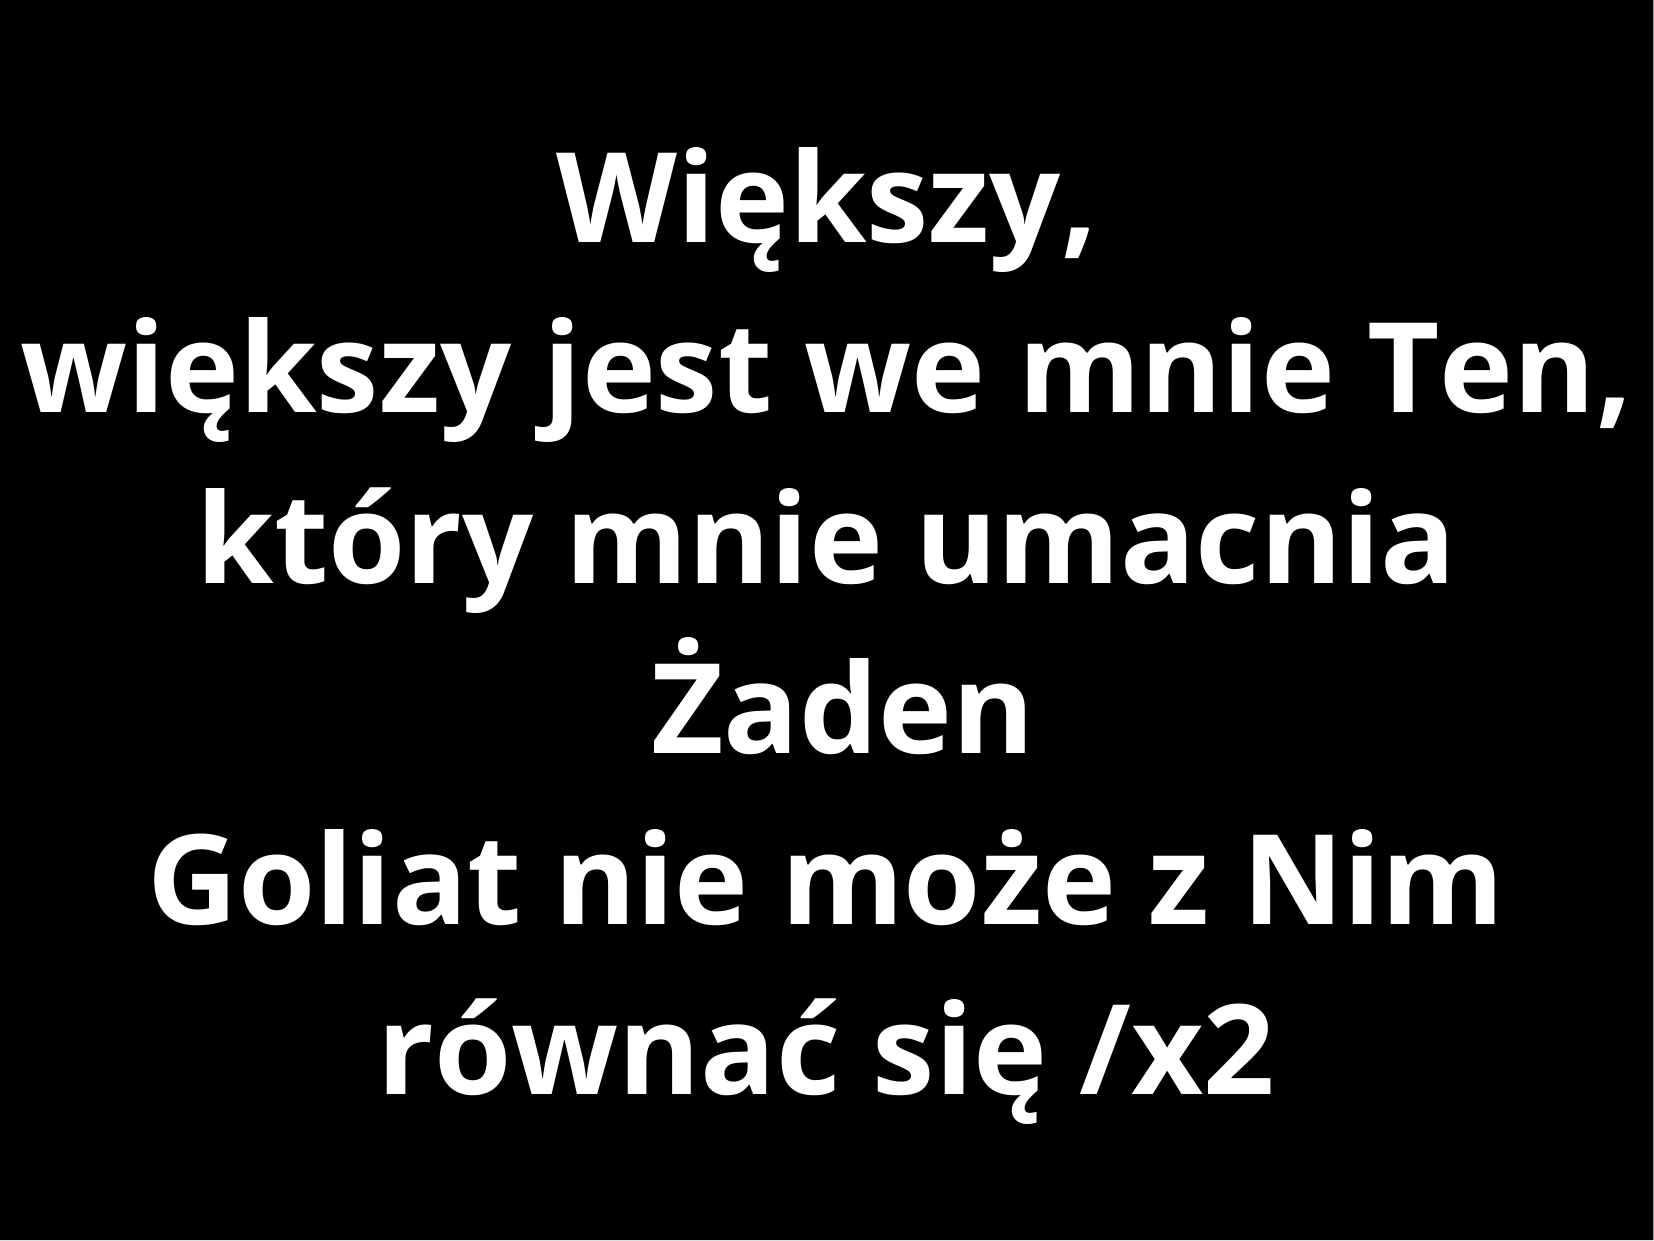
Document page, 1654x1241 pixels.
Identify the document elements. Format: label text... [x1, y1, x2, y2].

title Większy, większy jest we mnie Ten, który mnie umacnia Żaden Goliat nie może z Nim równać się /x2 [0, 0, 1654, 1241]
